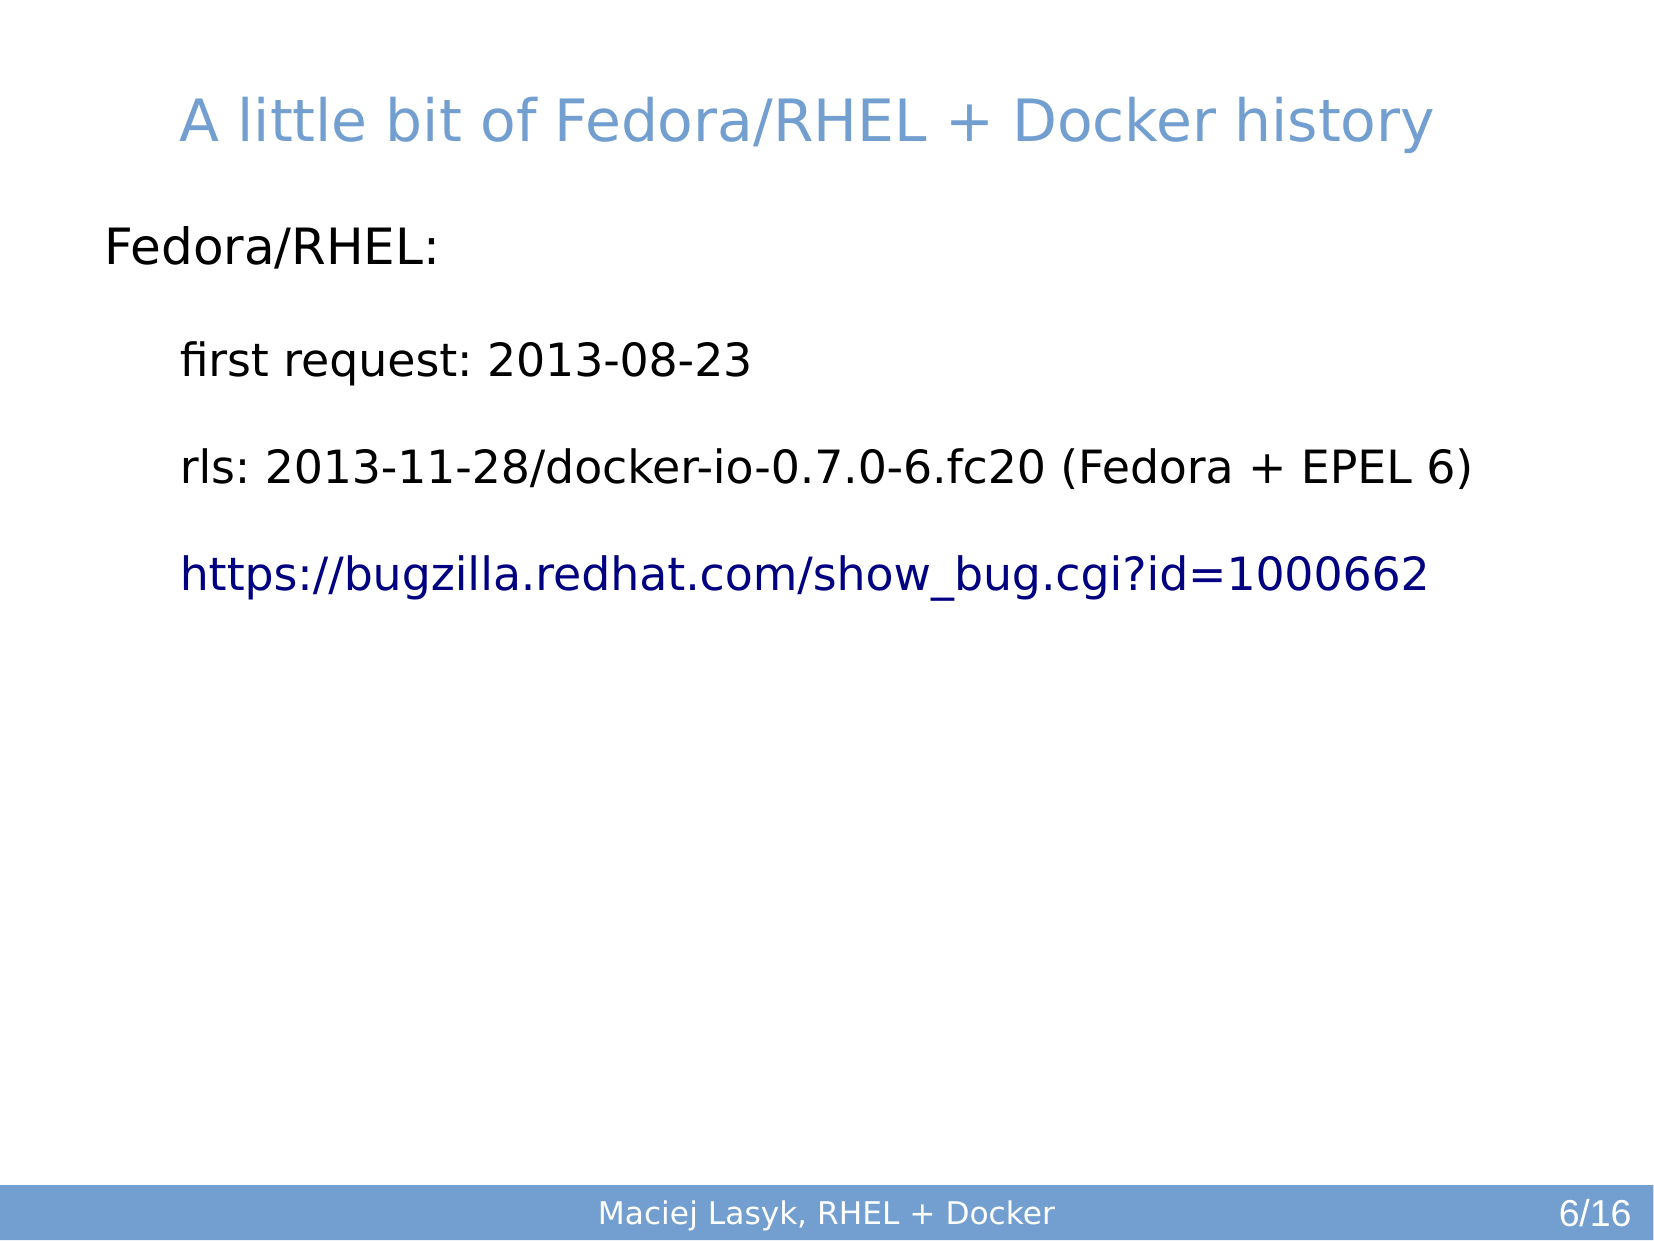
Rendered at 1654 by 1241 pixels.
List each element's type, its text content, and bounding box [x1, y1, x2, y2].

text_box Maciej Lasyk, RHEL + Docker [583, 1188, 1071, 1240]
text_box [0, 1185, 1533, 1241]
text_box A little bit of Fedora/RHEL + Docker history [164, 79, 1451, 163]
text_box 6/16 [1533, 1185, 1647, 1241]
text_box Fedora/RHEL: first request: 2013-08-23 rls: 2013-11-28/docker-io-0.7.0-6.fc20 (Fedora + EPEL 6) https://bugzilla.redhat.com/show_bug.cgi?id=1000662 [90, 210, 1489, 609]
text_box [1647, 1185, 1654, 1241]
